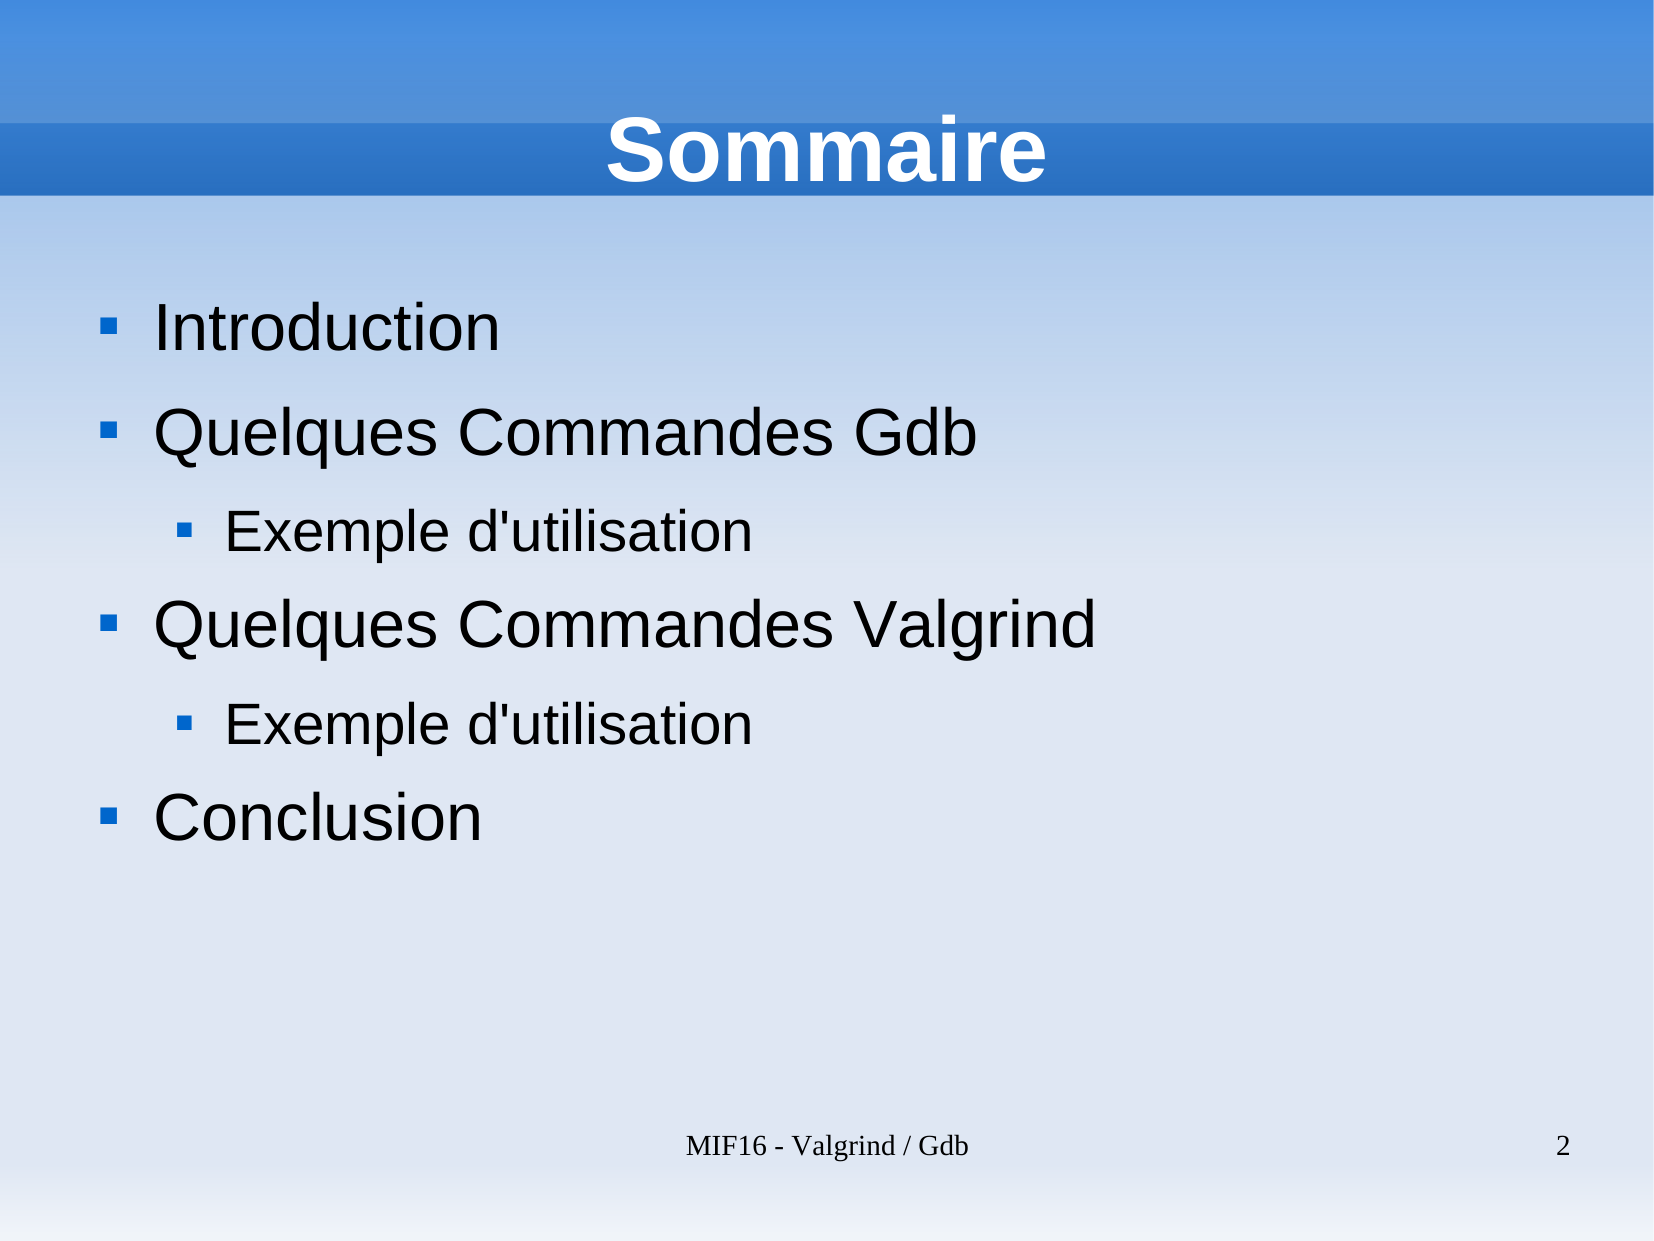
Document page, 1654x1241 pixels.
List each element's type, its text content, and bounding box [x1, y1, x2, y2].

list Introduction Quelques Commandes Gdb Exemple d'utilisation Quelques Commandes Valgrind Exemple d'utilisation Conclusion [82, 290, 1571, 1109]
picture [0, 0, 1654, 1241]
title Sommaire [121, 53, 1534, 246]
